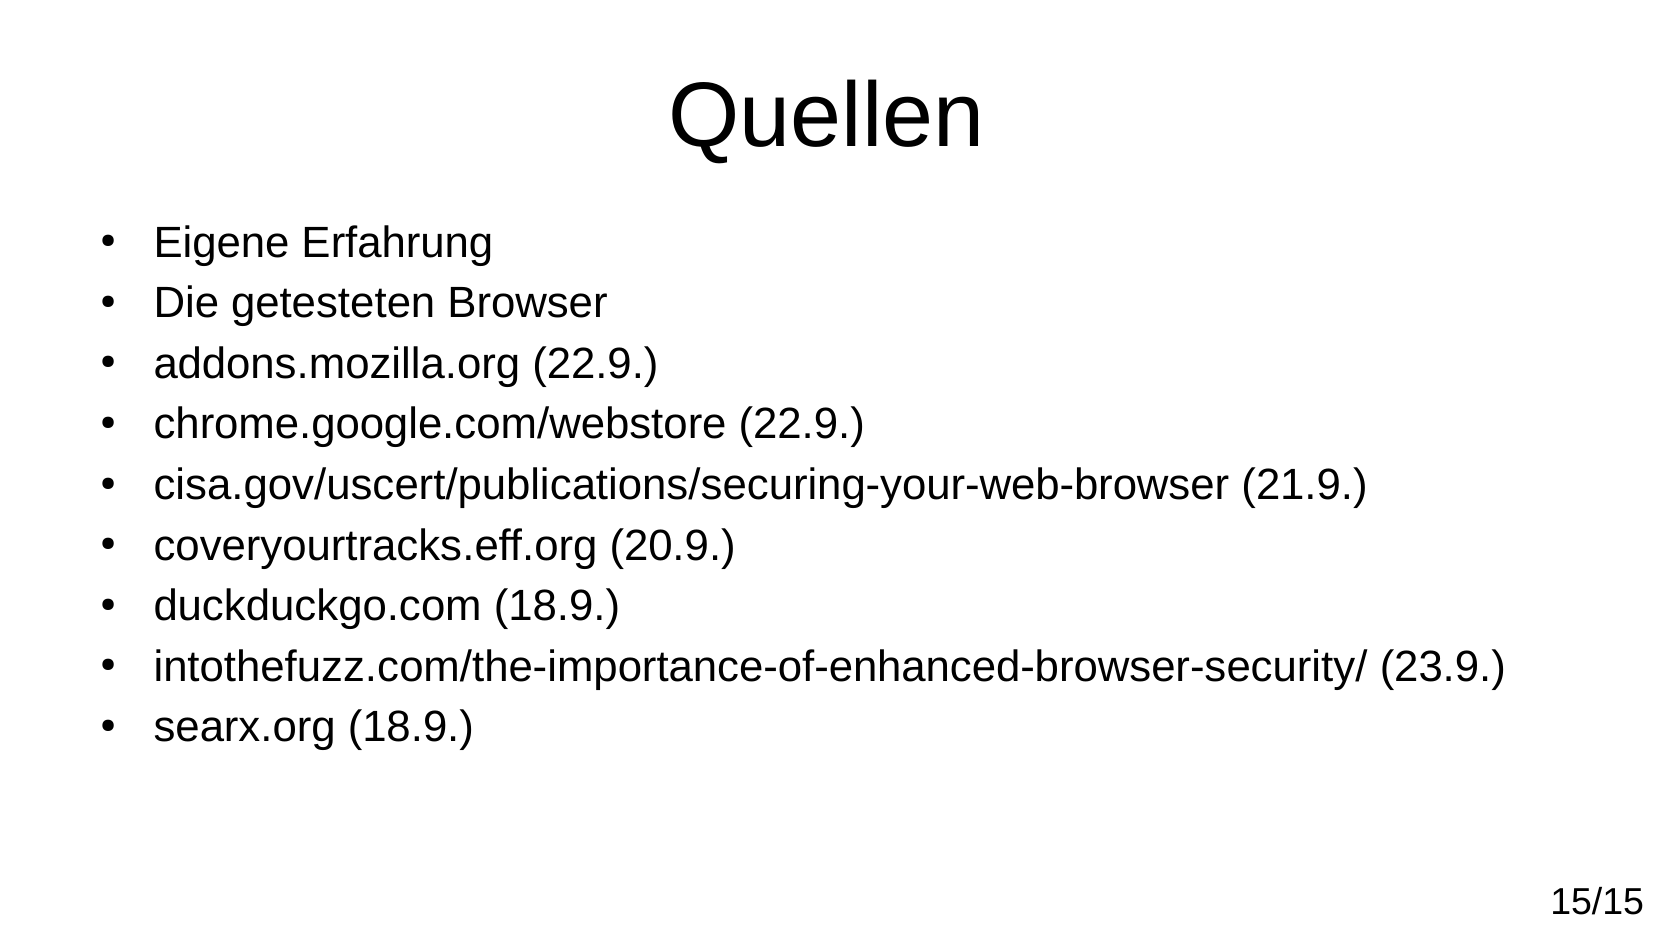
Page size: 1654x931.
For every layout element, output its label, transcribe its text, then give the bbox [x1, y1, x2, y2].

list Eigene Erfahrung Die getesteten Browser addons.mozilla.org (22.9.) chrome.google.com/webstore (22.9.) cisa.gov/uscert/publications/securing-your-web-browser (21.9.) coveryourtracks.eff.org (20.9.) duckduckgo.com (18.9.) intothefuzz.com/the-importance-of-enhanced-browser-security/ (23.9.) searx.org (18.9.) [82, 217, 1571, 758]
title Quellen [82, 37, 1571, 193]
text_box 15/15 [1535, 873, 1654, 931]
